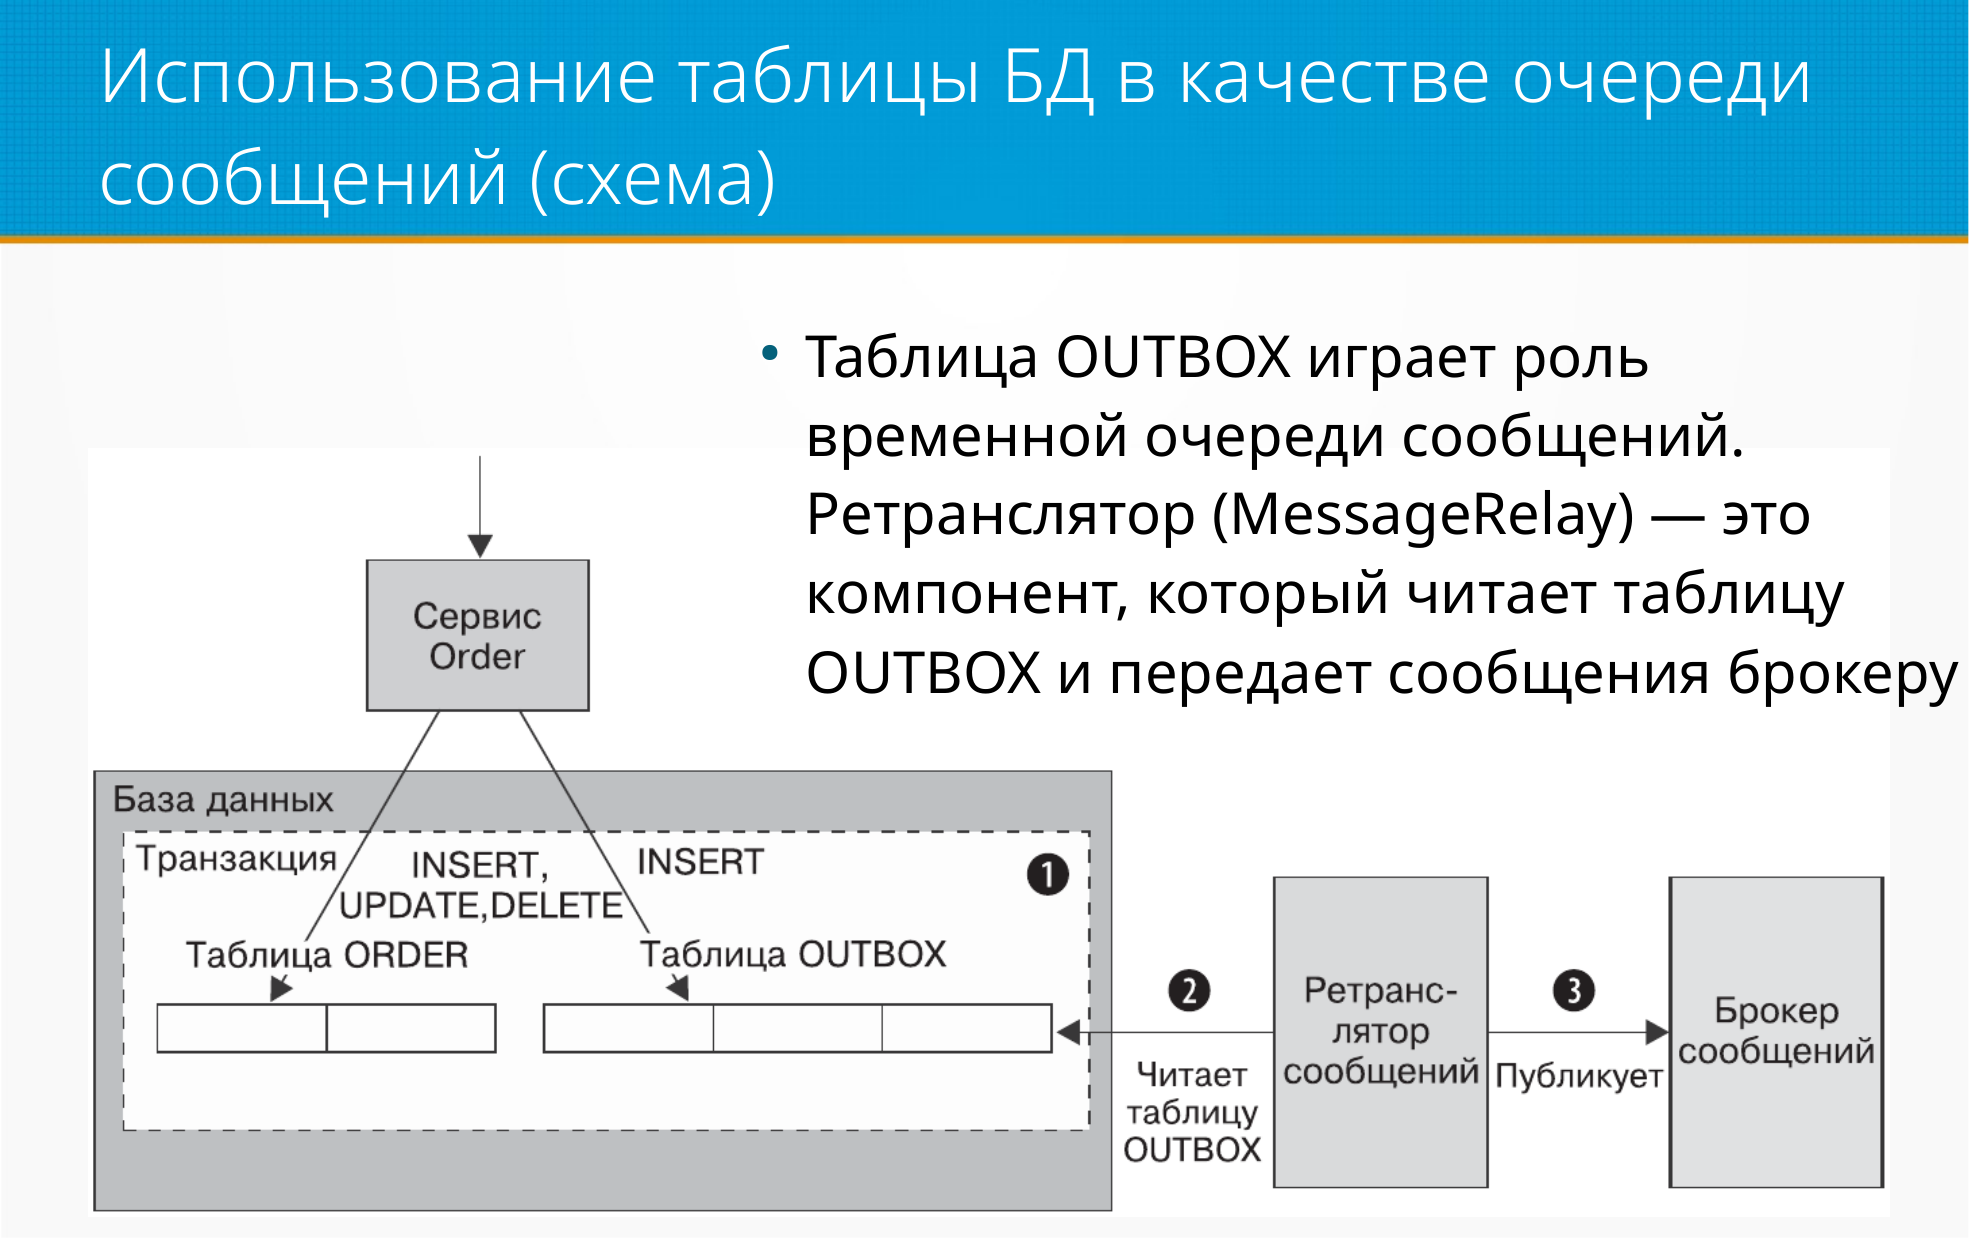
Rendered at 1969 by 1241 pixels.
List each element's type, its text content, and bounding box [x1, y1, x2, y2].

title Использование таблицы БД в качестве очереди сообщений (схема) [98, 19, 1870, 227]
list Таблица OUTBOX играет роль временной очереди сообщений. Ретранслятор (MessageRelay) — это компонент, который читает таблицу OUTBOX и передает сообщения брокеру [744, 315, 1961, 733]
picture [0, 233, 1969, 1241]
